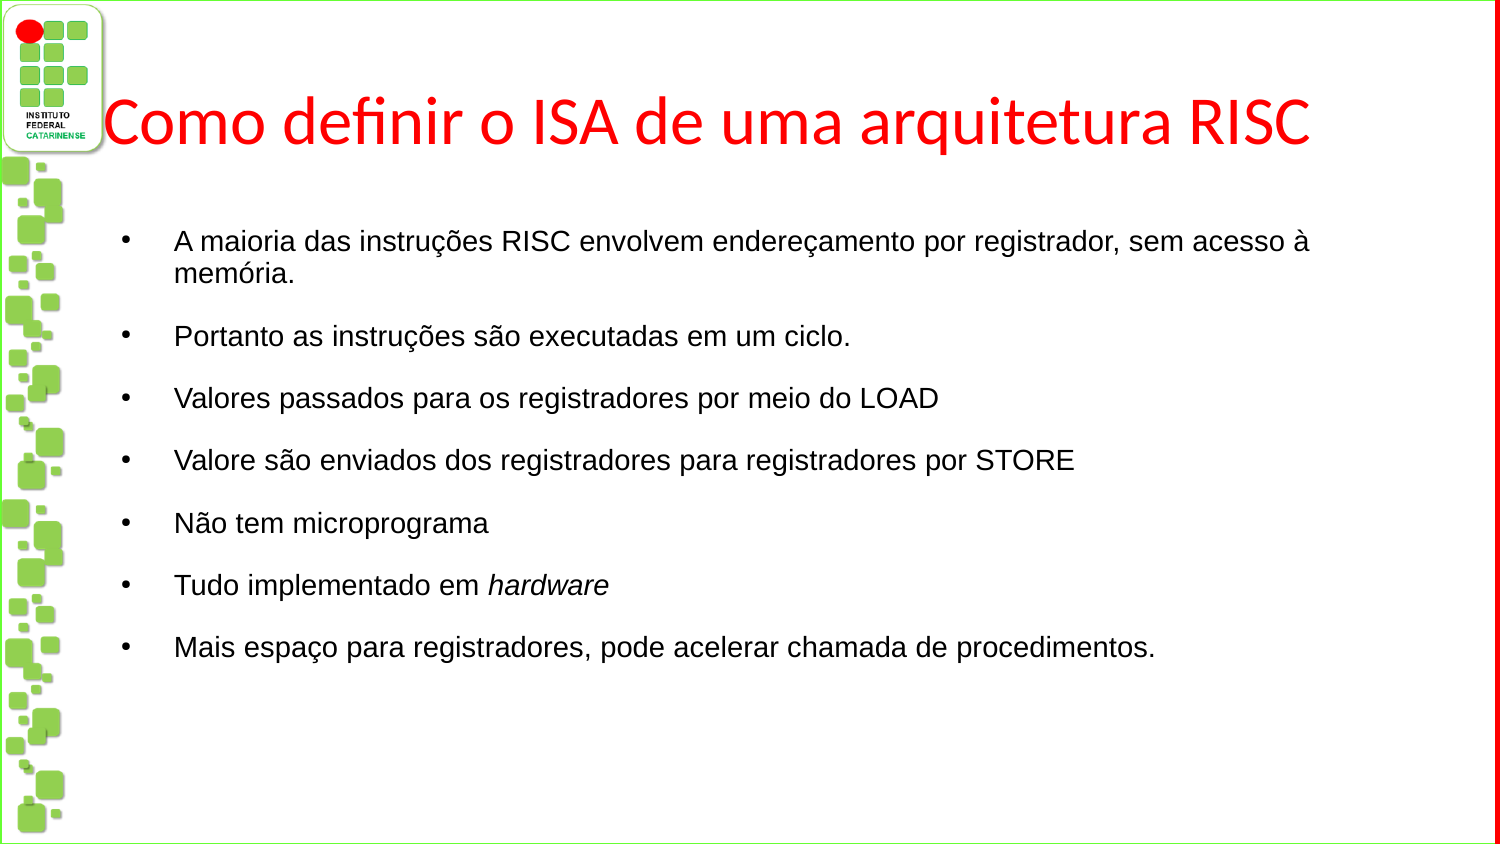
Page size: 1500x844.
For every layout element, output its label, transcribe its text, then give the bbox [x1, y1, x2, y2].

title Como definir o ISA de uma arquitetura RISC [103, 44, 1397, 208]
picture [0, 0, 1500, 844]
list A maioria das instruções RISC envolvem endereçamento por registrador, sem acesso à memória. Portanto as instruções são executadas em um ciclo. Valores passados para os registradores por meio do LOAD Valore são enviados dos registradores para registradores por STORE Não tem microprograma Tudo implementado em hardware Mais espaço para registradores, pode acelerar chamada de procedimentos. [103, 224, 1397, 760]
